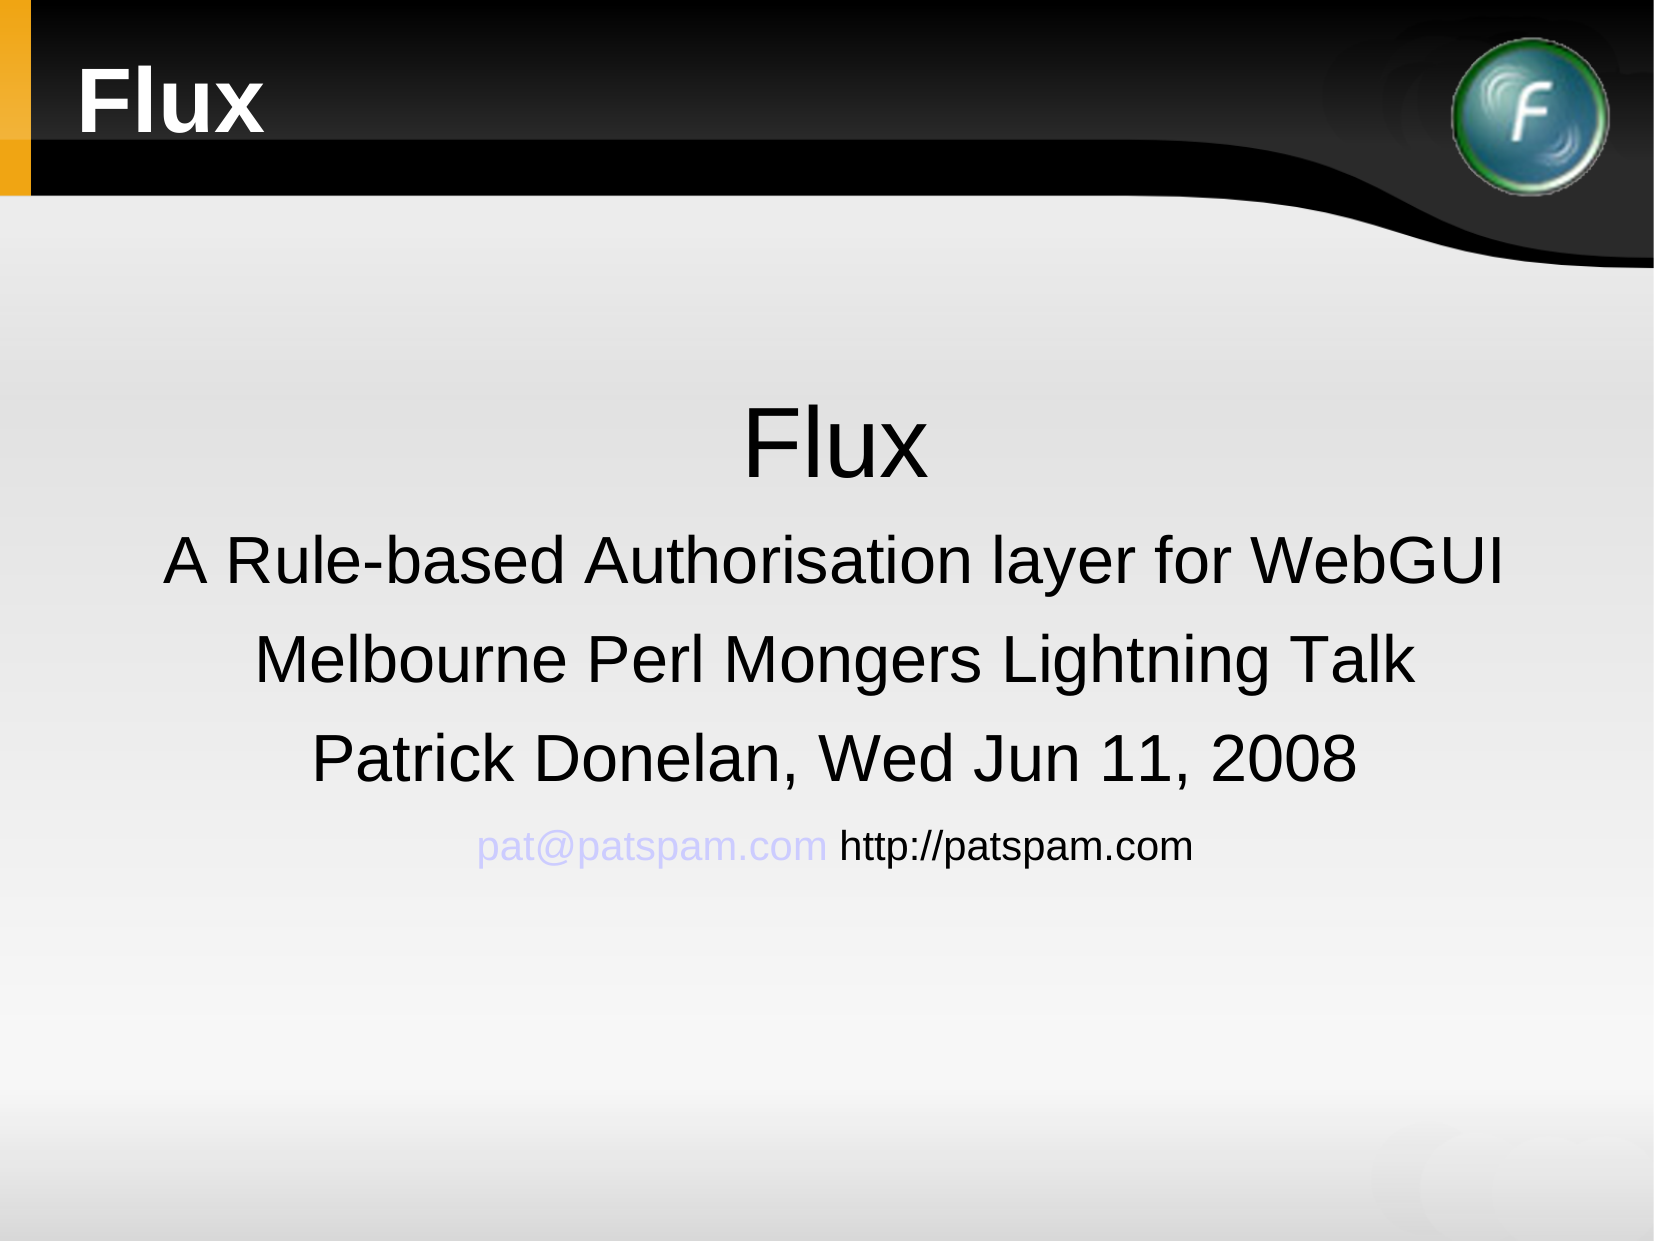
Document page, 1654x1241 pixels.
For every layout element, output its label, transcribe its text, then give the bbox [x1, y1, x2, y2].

list Flux A Rule-based Authorisation layer for WebGUI Melbourne Perl Mongers Lightning Talk Patrick Donelan, Wed Jun 11, 2008 pat@patspam.com http://patspam.com [82, 290, 1571, 1109]
picture [0, 0, 1654, 1241]
title Flux [76, 0, 1565, 208]
